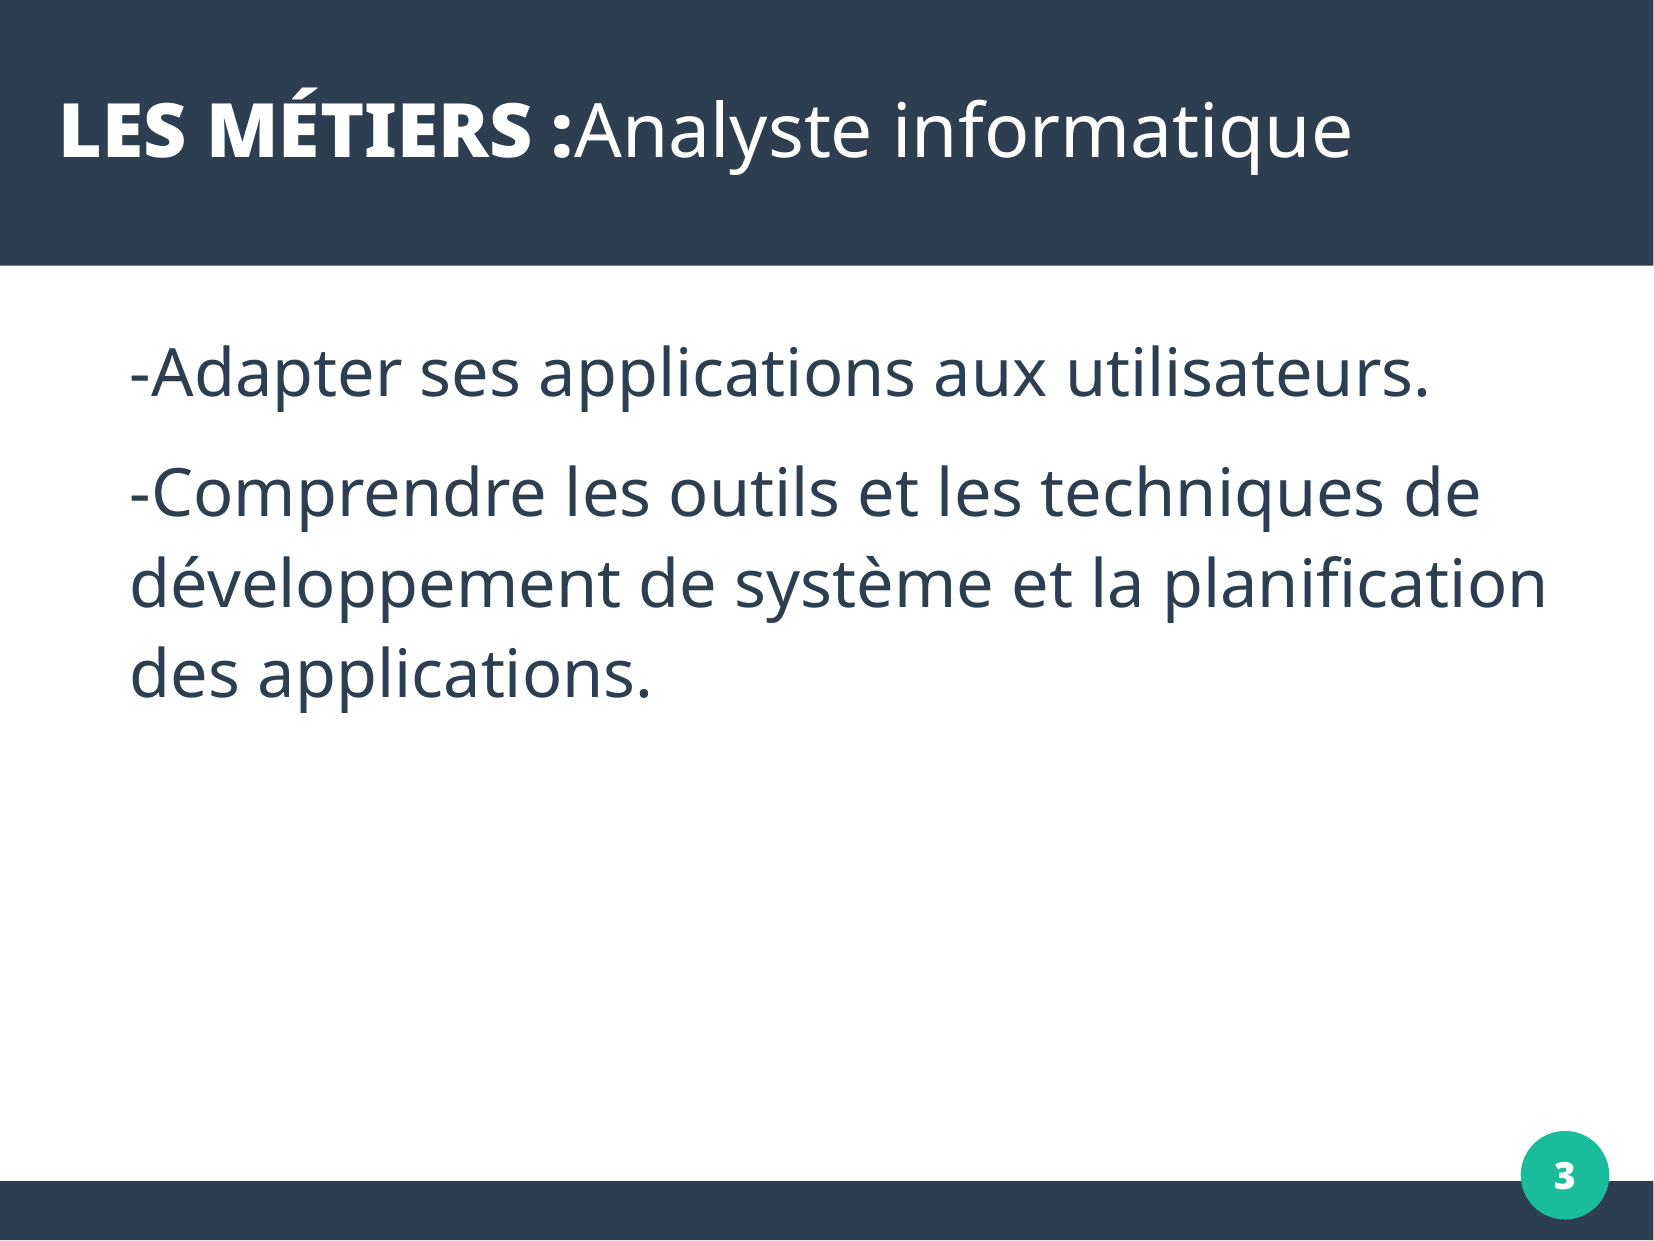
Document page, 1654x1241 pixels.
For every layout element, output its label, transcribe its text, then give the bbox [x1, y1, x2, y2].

list -Adapter ses applications aux utilisateurs. -Comprendre les outils et les techniques de développement de système et la planification des applications. [59, 324, 1595, 1152]
title LES MÉTIERS :Analyste informatique [59, 49, 1595, 207]
